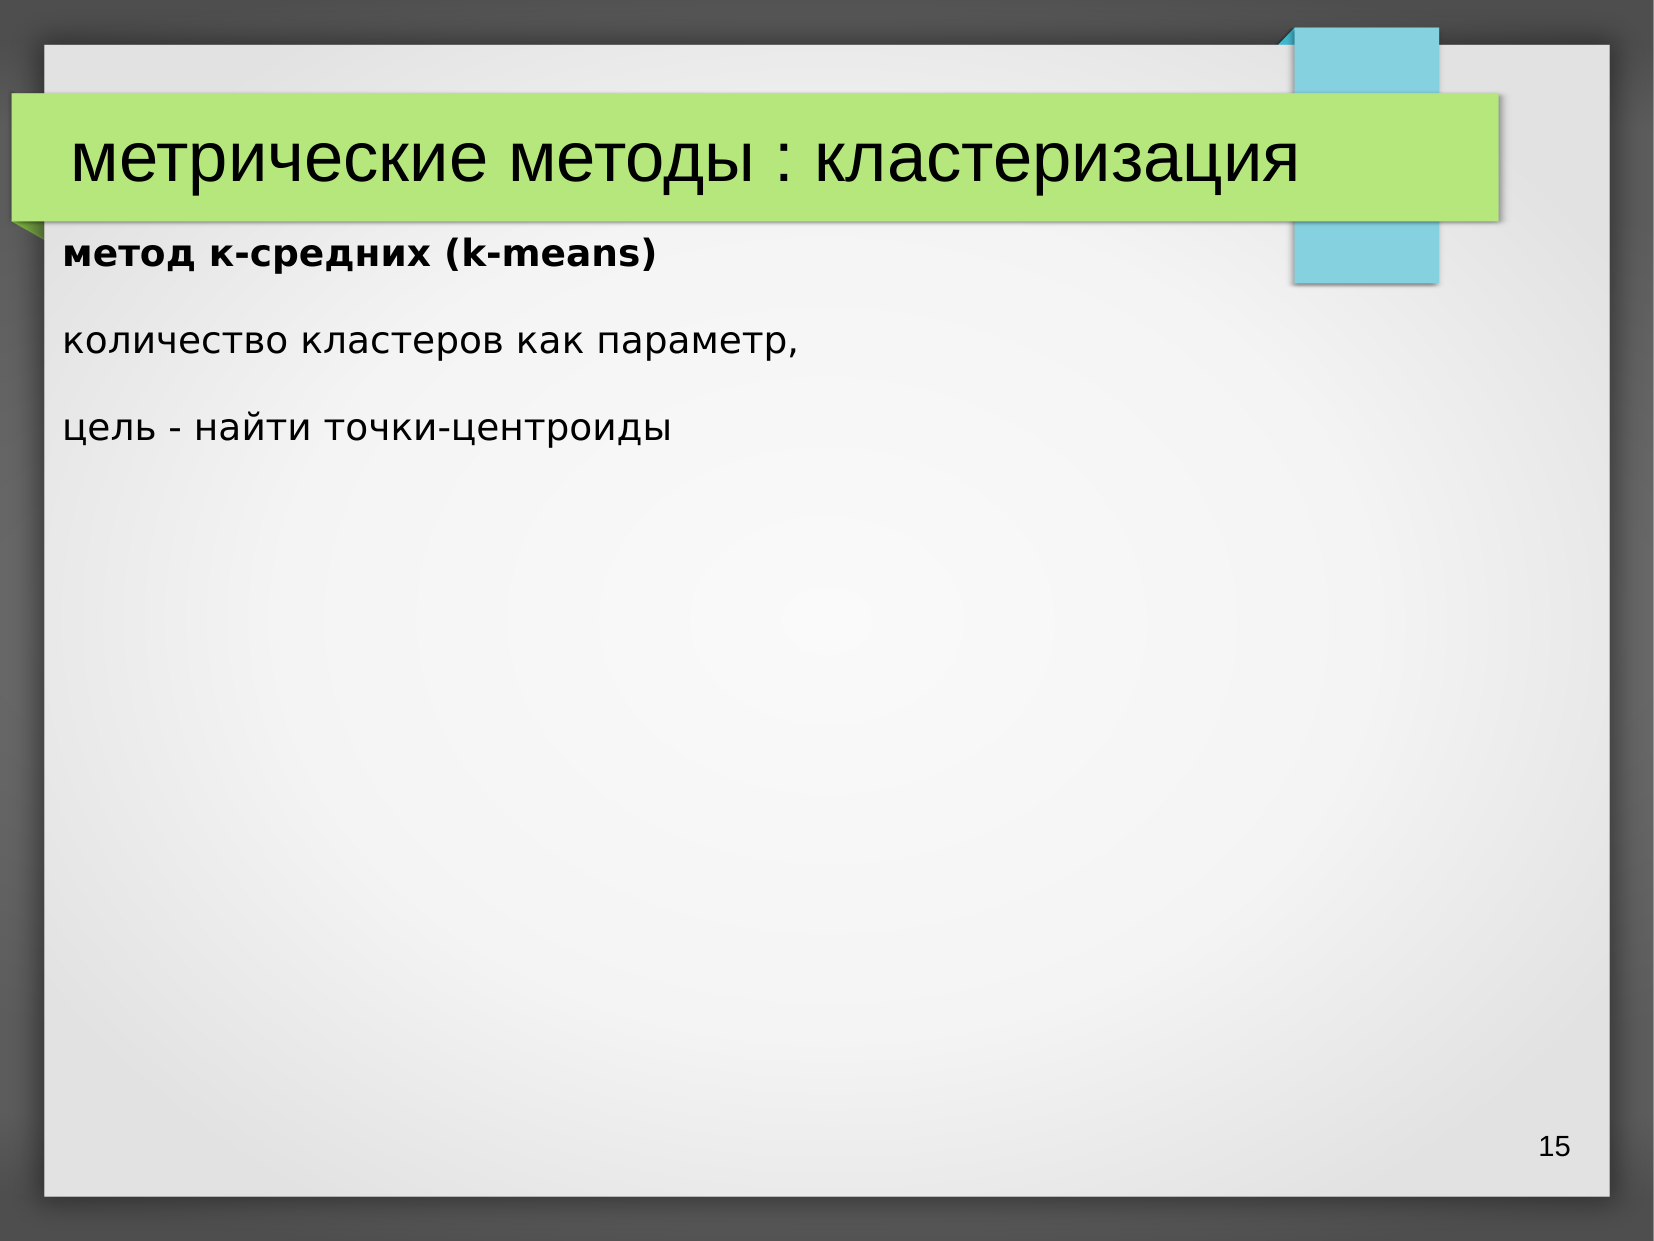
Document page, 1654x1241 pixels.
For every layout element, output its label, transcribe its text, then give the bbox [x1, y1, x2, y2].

title метрические методы : кластеризация [70, 117, 1382, 197]
text_box метод к-средних (k-means) количество кластеров как параметр, цель - найти точки-центроиды [47, 224, 827, 467]
picture [0, 0, 1654, 1241]
